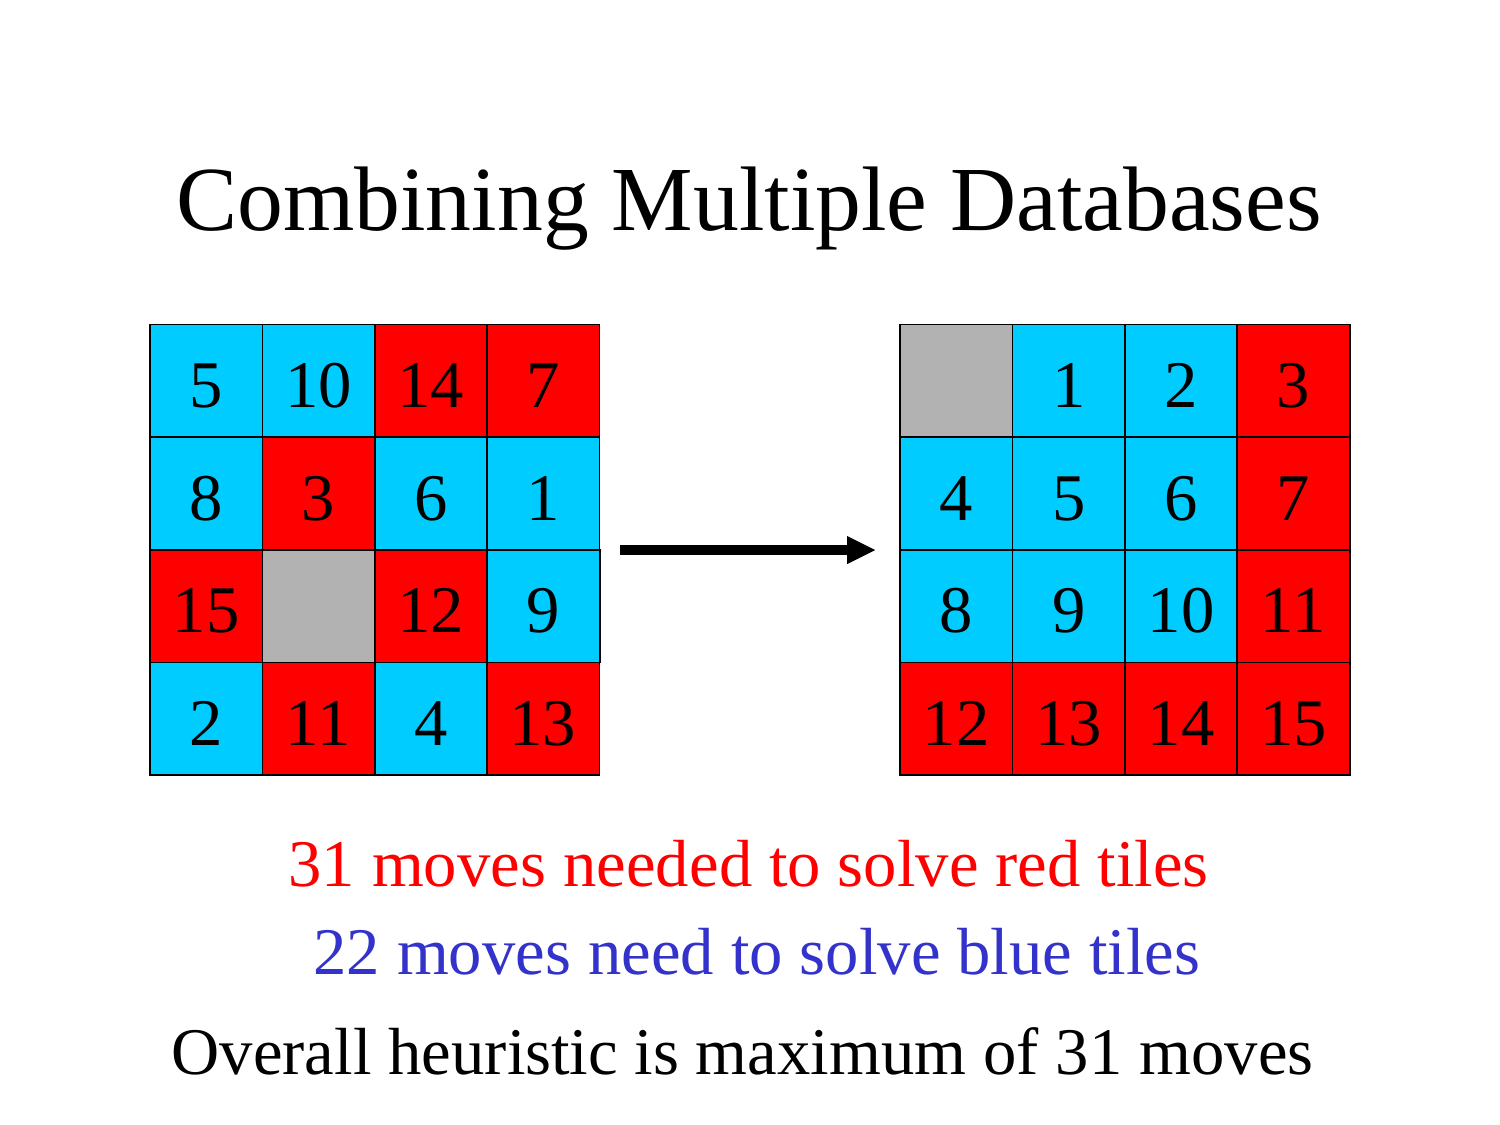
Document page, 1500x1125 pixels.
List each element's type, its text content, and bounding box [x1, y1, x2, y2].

text_box 13 [486, 662, 600, 775]
title Combining Multiple Databases [112, 99, 1388, 288]
text_box 3 [1237, 324, 1350, 437]
text_box 2 [149, 662, 262, 775]
text_box 9 [1012, 549, 1125, 662]
text_box 5 [1012, 437, 1125, 549]
text_box 2 [1125, 324, 1237, 437]
text_box 12 [375, 549, 487, 662]
text_box 9 [487, 549, 600, 662]
text_box 11 [262, 662, 375, 775]
text_box 10 [1125, 549, 1237, 662]
text_box 8 [900, 549, 1012, 662]
text_box 12 [900, 662, 1012, 775]
text_box 1 [1012, 324, 1125, 437]
text_box [900, 324, 1012, 437]
text_box 7 [486, 324, 600, 437]
text_box [262, 549, 375, 662]
text_box 6 [375, 437, 486, 549]
text_box 15 [1237, 662, 1350, 775]
text_box 22 moves need to solve blue tiles [298, 899, 1218, 996]
text_box 15 [149, 549, 262, 662]
text_box 1 [486, 437, 600, 549]
text_box 31 moves needed to solve red tiles [273, 812, 1226, 908]
text_box 5 [149, 324, 262, 437]
text_box Overall heuristic is maximum of 31 moves [112, 999, 1375, 1096]
text_box 6 [1125, 437, 1237, 549]
text_box 14 [375, 324, 486, 437]
text_box 14 [1125, 662, 1237, 775]
text_box 4 [375, 662, 486, 775]
text_box 4 [900, 437, 1012, 549]
text_box 11 [1237, 549, 1350, 662]
text_box 8 [149, 437, 262, 549]
text_box 10 [262, 324, 375, 437]
text_box 7 [1237, 437, 1350, 549]
text_box 3 [262, 437, 375, 549]
text_box 13 [1012, 662, 1125, 775]
